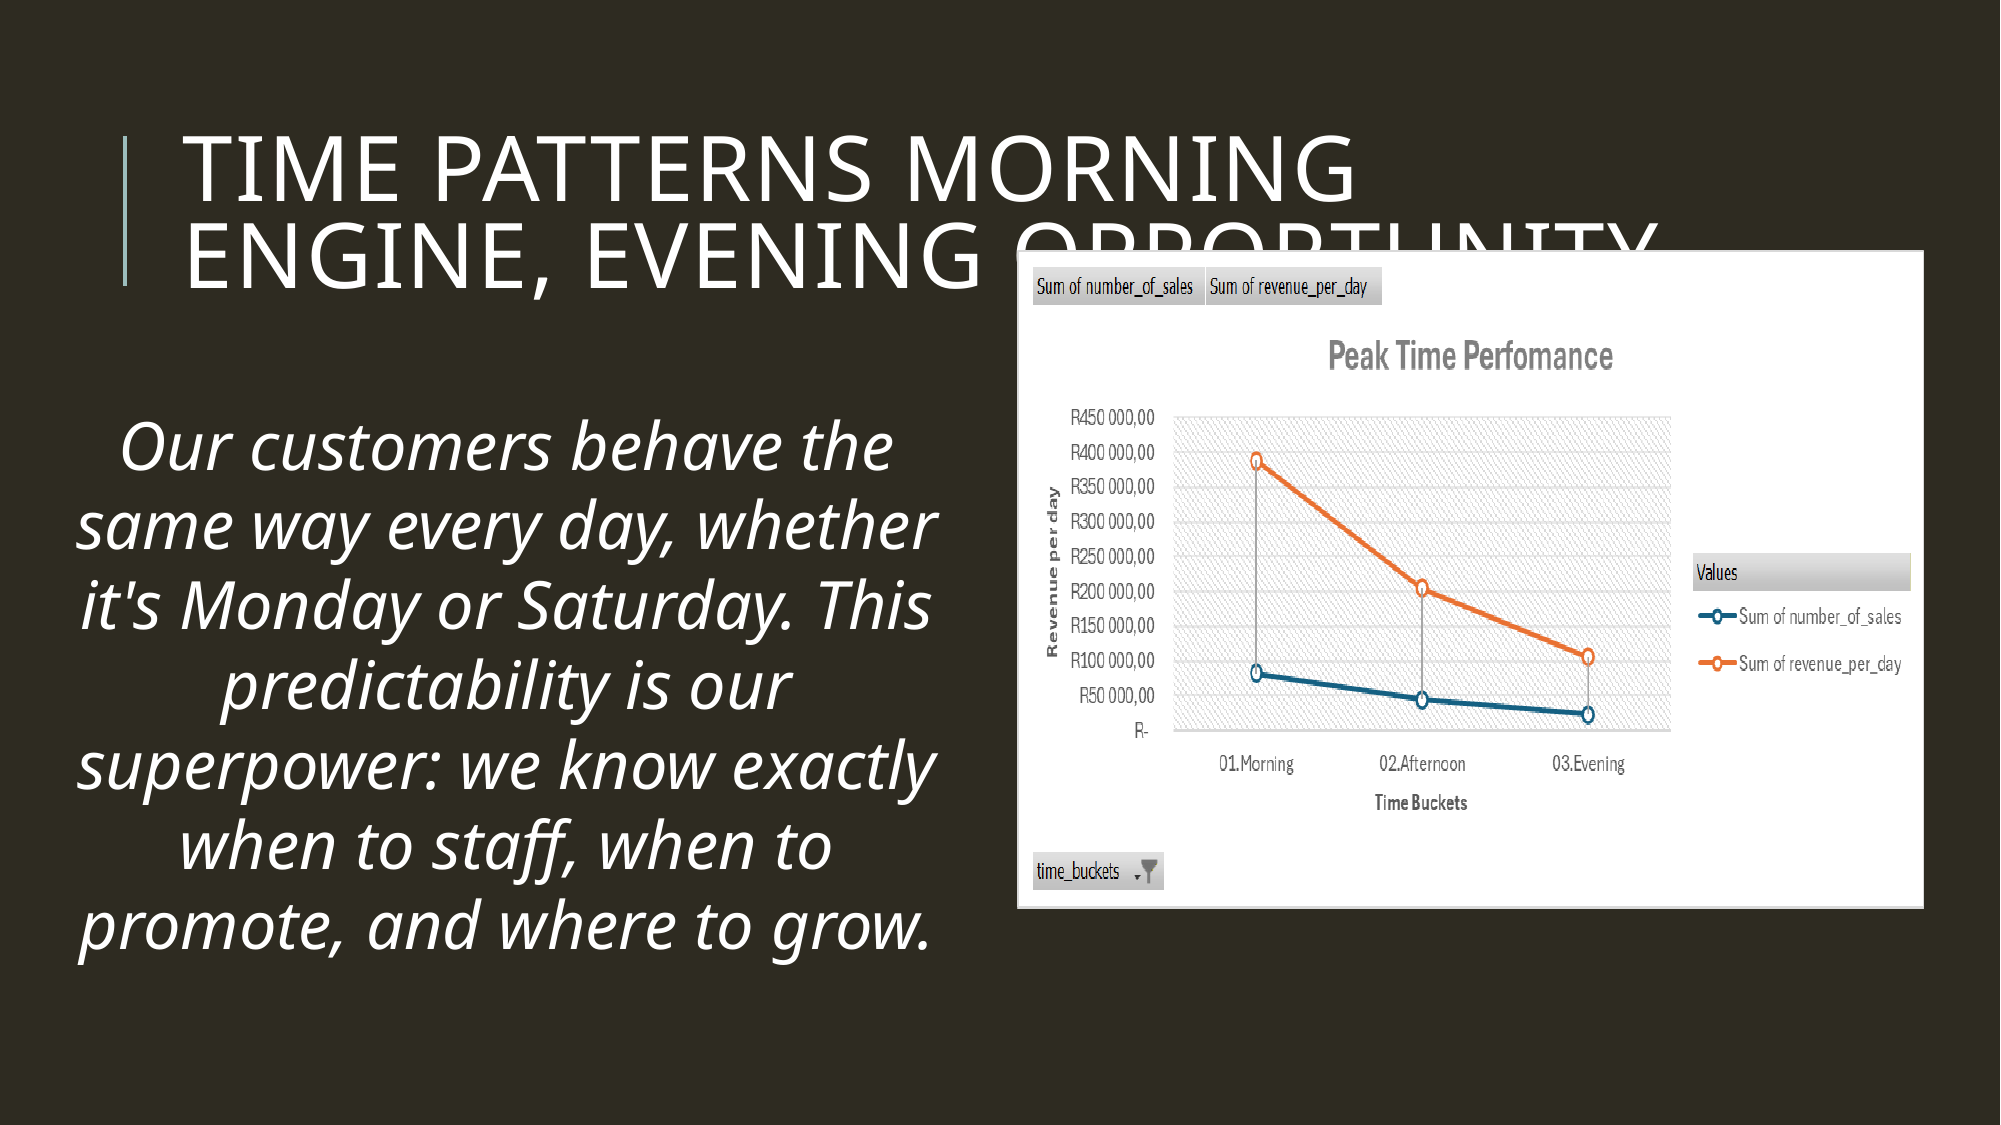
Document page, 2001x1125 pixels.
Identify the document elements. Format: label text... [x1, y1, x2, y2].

text_box Our customers behave the same way every day, whether it's Monday or Saturday. This predictability is our superpower: we know exactly when to staff, when to promote, and where to grow. [31, 395, 983, 896]
title Time patterns Morning engine, evening opportunity [168, 96, 1763, 343]
picture [1017, 250, 1924, 909]
